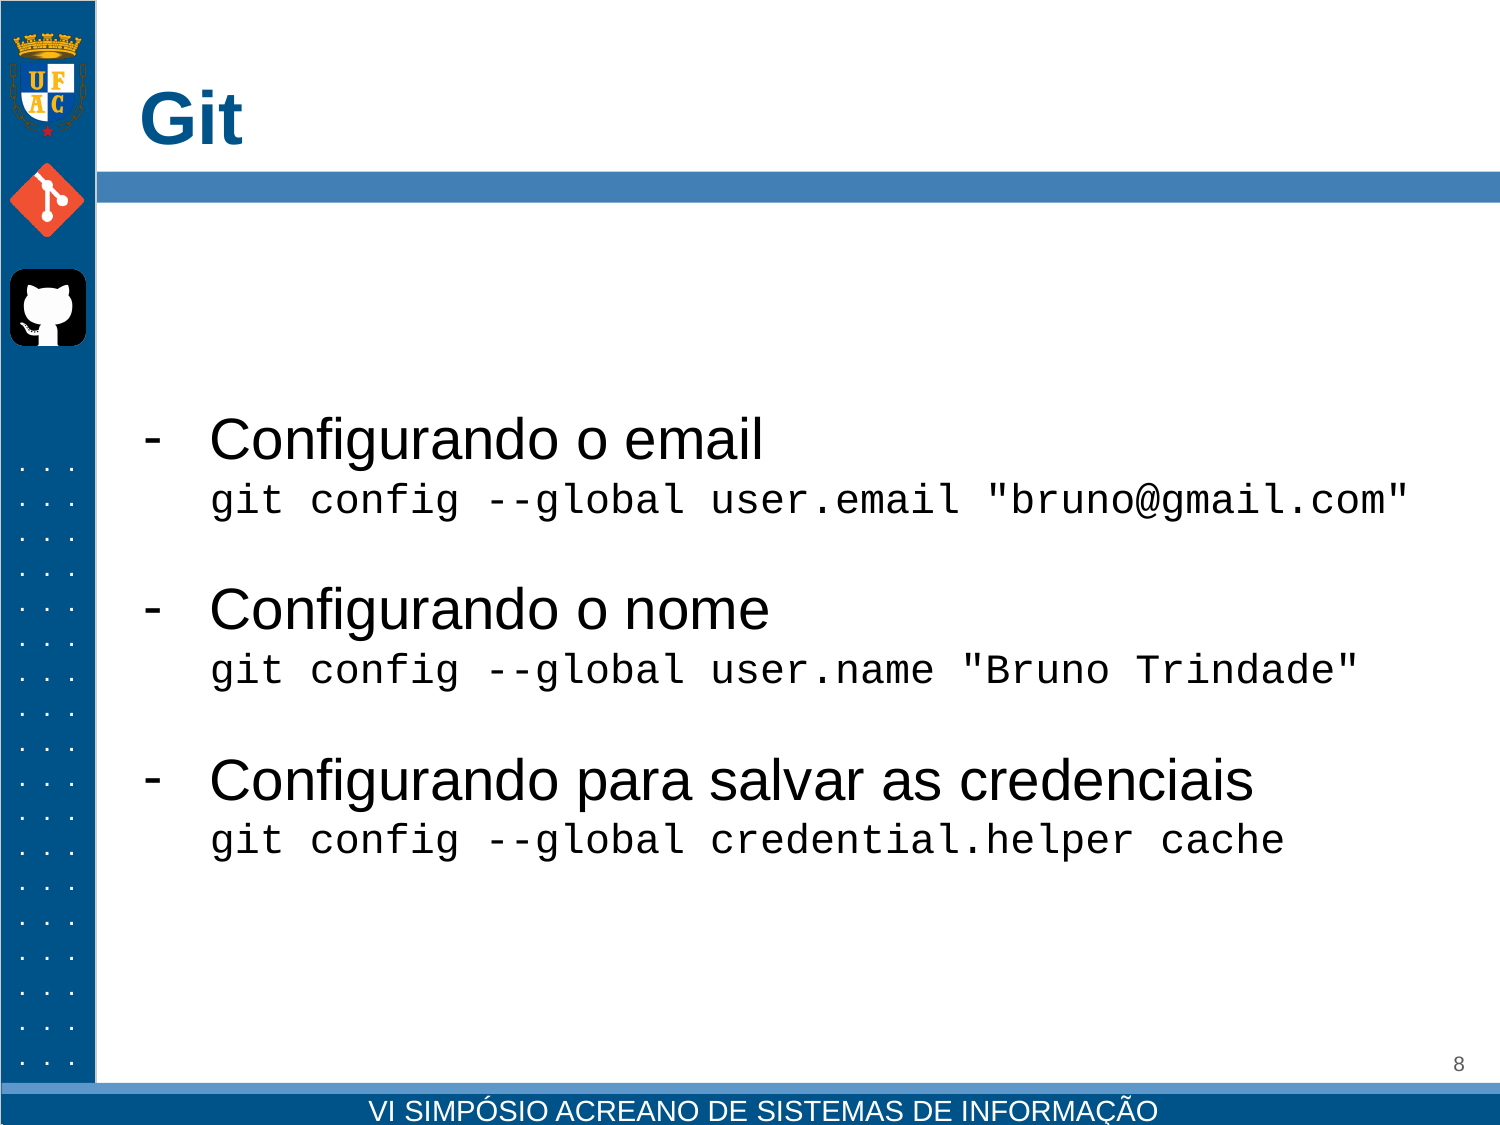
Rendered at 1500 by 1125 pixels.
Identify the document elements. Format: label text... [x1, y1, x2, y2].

text_box VI SIMPÓSIO ACREANO DE SISTEMAS DE INFORMAÇÃO [353, 1077, 1288, 1125]
text_box [1288, 1082, 1500, 1125]
picture [10, 33, 86, 137]
text_box [0, 0, 353, 1125]
text_box [186, 171, 1500, 203]
picture [10, 163, 186, 237]
text_box . . . . . . . . . . . . . . . . . . . . . . . . . . . . . . . . . . . . . . . . . . . . . . . . . . . . . . [3, 427, 119, 857]
slide_number <número> [1389, 1019, 1480, 1106]
picture [10, 269, 86, 346]
title Git [124, 89, 1494, 171]
text_box Configurando o email git config --global user.email "bruno@gmail.com" Configurando o nome git config --global user.name "Bruno Trindade" Configurando para salvar as credenciais git config --global credential.helper cache [119, 336, 1466, 1073]
